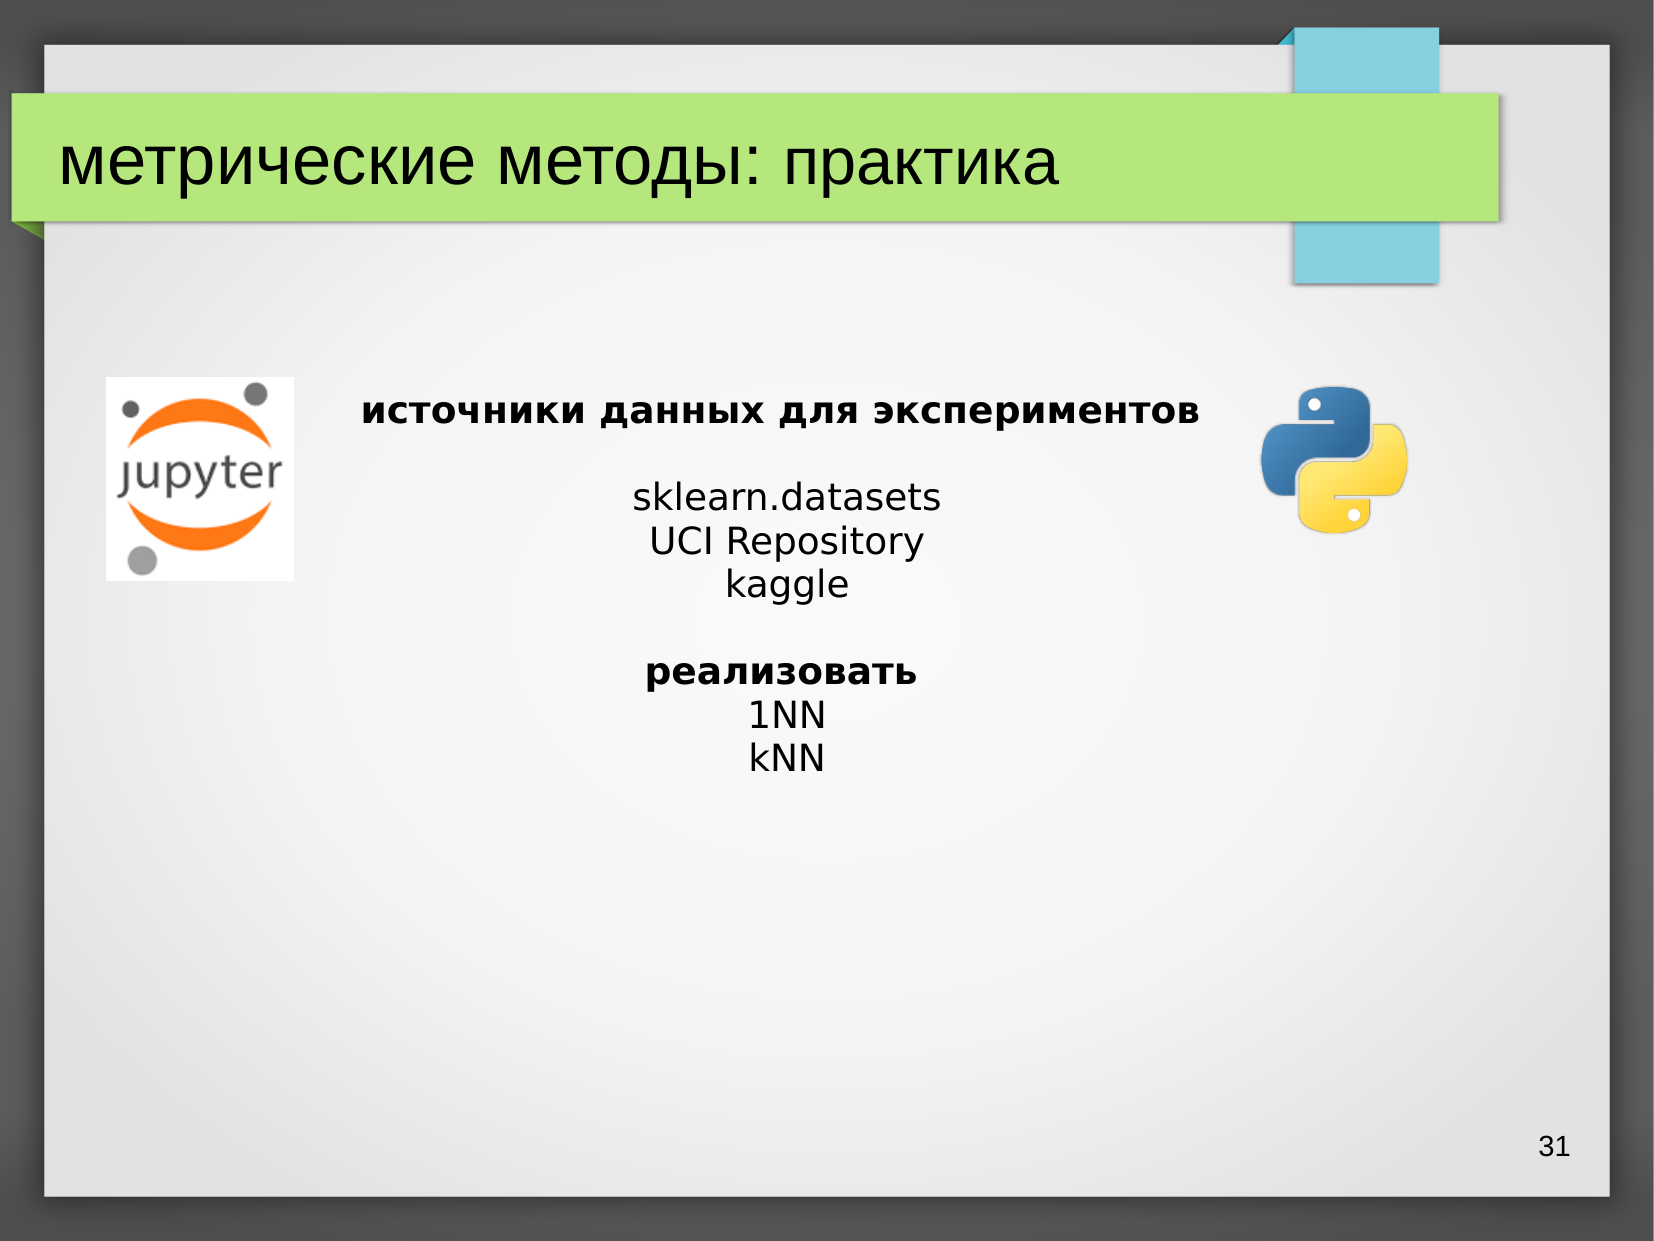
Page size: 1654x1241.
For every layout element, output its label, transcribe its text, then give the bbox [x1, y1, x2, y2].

picture [0, 0, 1654, 1241]
title метрические методы: практика [59, 108, 1288, 212]
text_box источники данных для экспериментов sklearn.datasets UCI Repository kaggle реализовать 1NN kNN [338, 381, 1237, 891]
